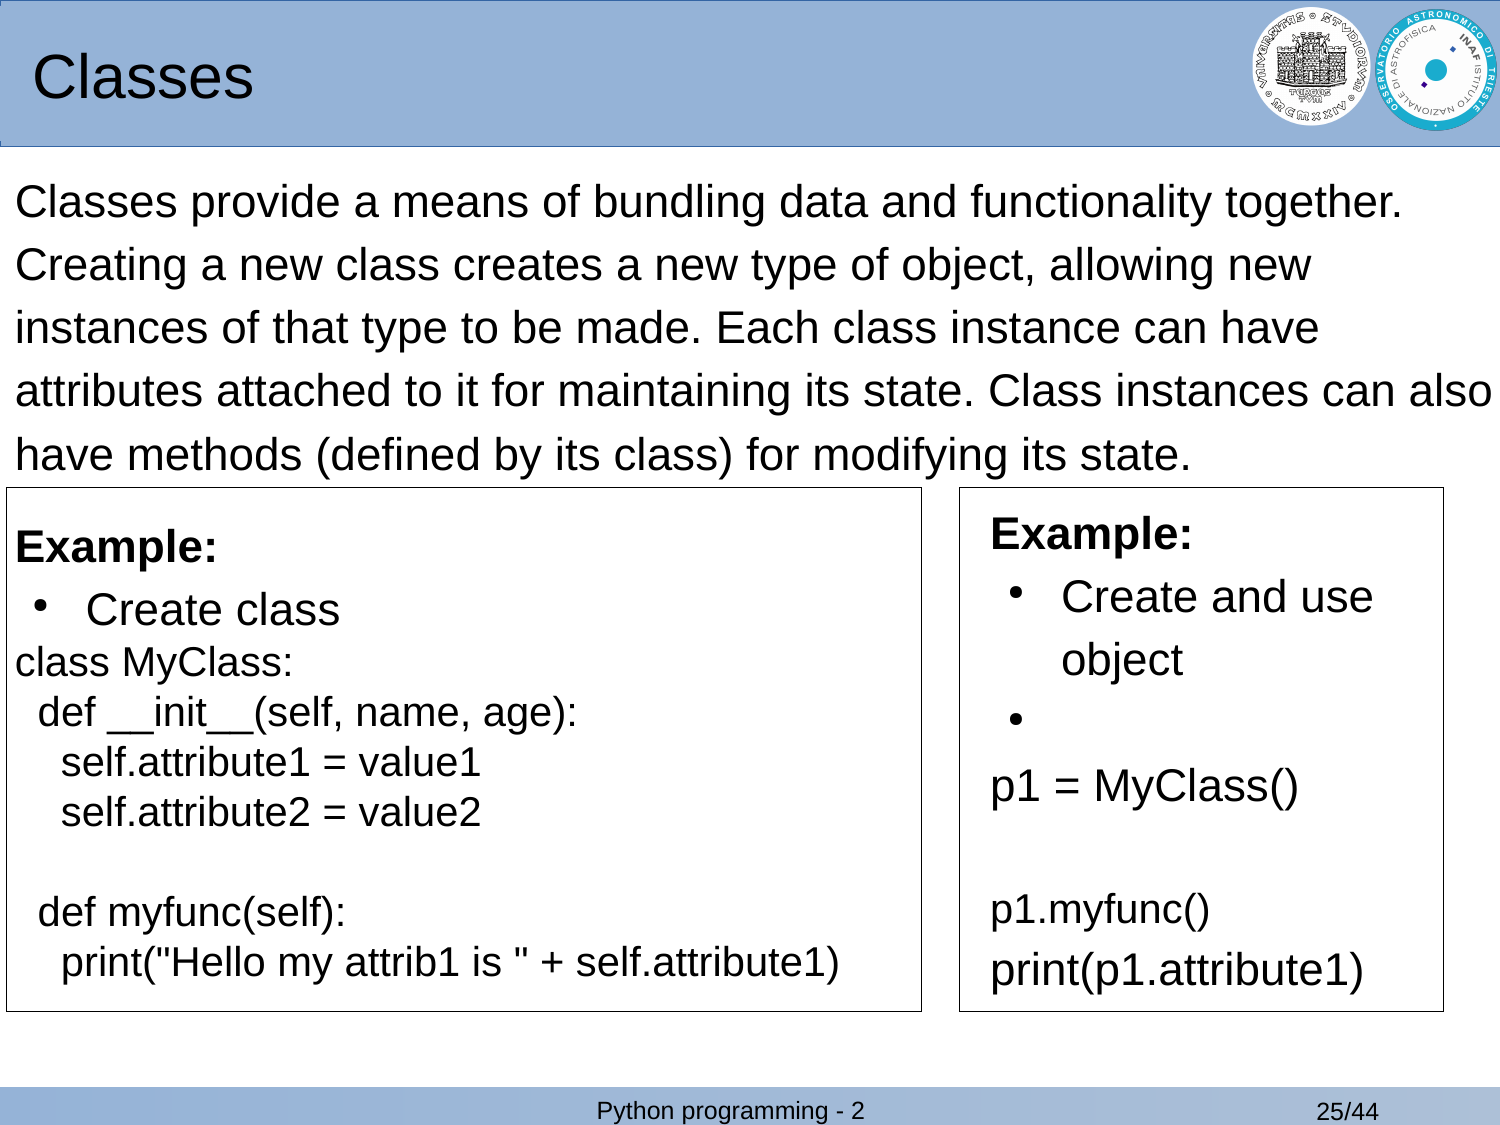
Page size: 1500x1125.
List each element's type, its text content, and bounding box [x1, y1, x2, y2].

picture [1253, 0, 1500, 155]
text_box [959, 487, 1444, 1012]
list Classes provide a means of bundling data and functionality together. Creating a new class creates a new type of object, allowing new instances of that type to be made. Each class instance can have attributes attached to it for maintaining its state. Class instances can also have methods (defined by its class) for modifying its state. Example: Create class class MyClass: def __init__(self, name, age): self.attribute1 = value1 self.attribute2 = value2 def myfunc(self): print("Hello my attrib1 is " + self.attribute1) [0, 155, 1500, 1012]
text_box Classes [0, 5, 1253, 141]
text_box [6, 487, 922, 1012]
